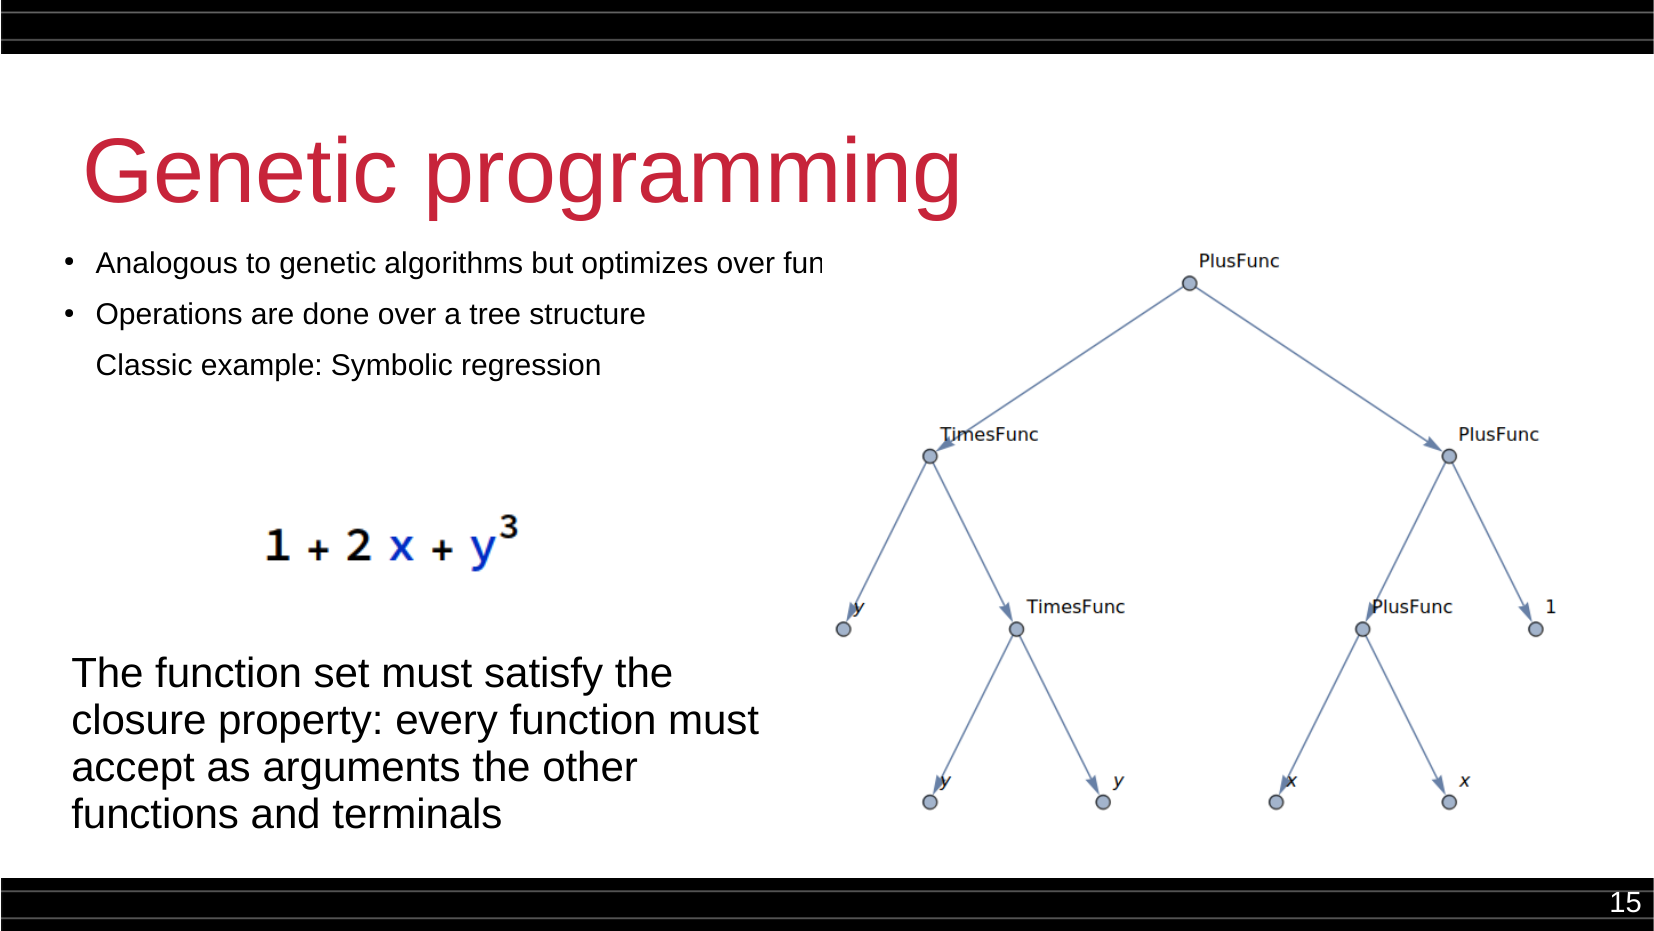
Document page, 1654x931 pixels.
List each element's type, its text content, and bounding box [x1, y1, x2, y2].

picture [822, 224, 1560, 837]
list The function set must satisfy the closure property: every function must accept as arguments the other functions and terminals [11, 649, 815, 839]
picture [246, 507, 544, 611]
picture [1, 878, 1654, 931]
picture [1, 0, 1654, 54]
title Genetic programming [82, 92, 1571, 194]
list Analogous to genetic algorithms but optimizes over function space. Operations are done over a tree structure Classic example: Symbolic regression [53, 194, 1613, 384]
